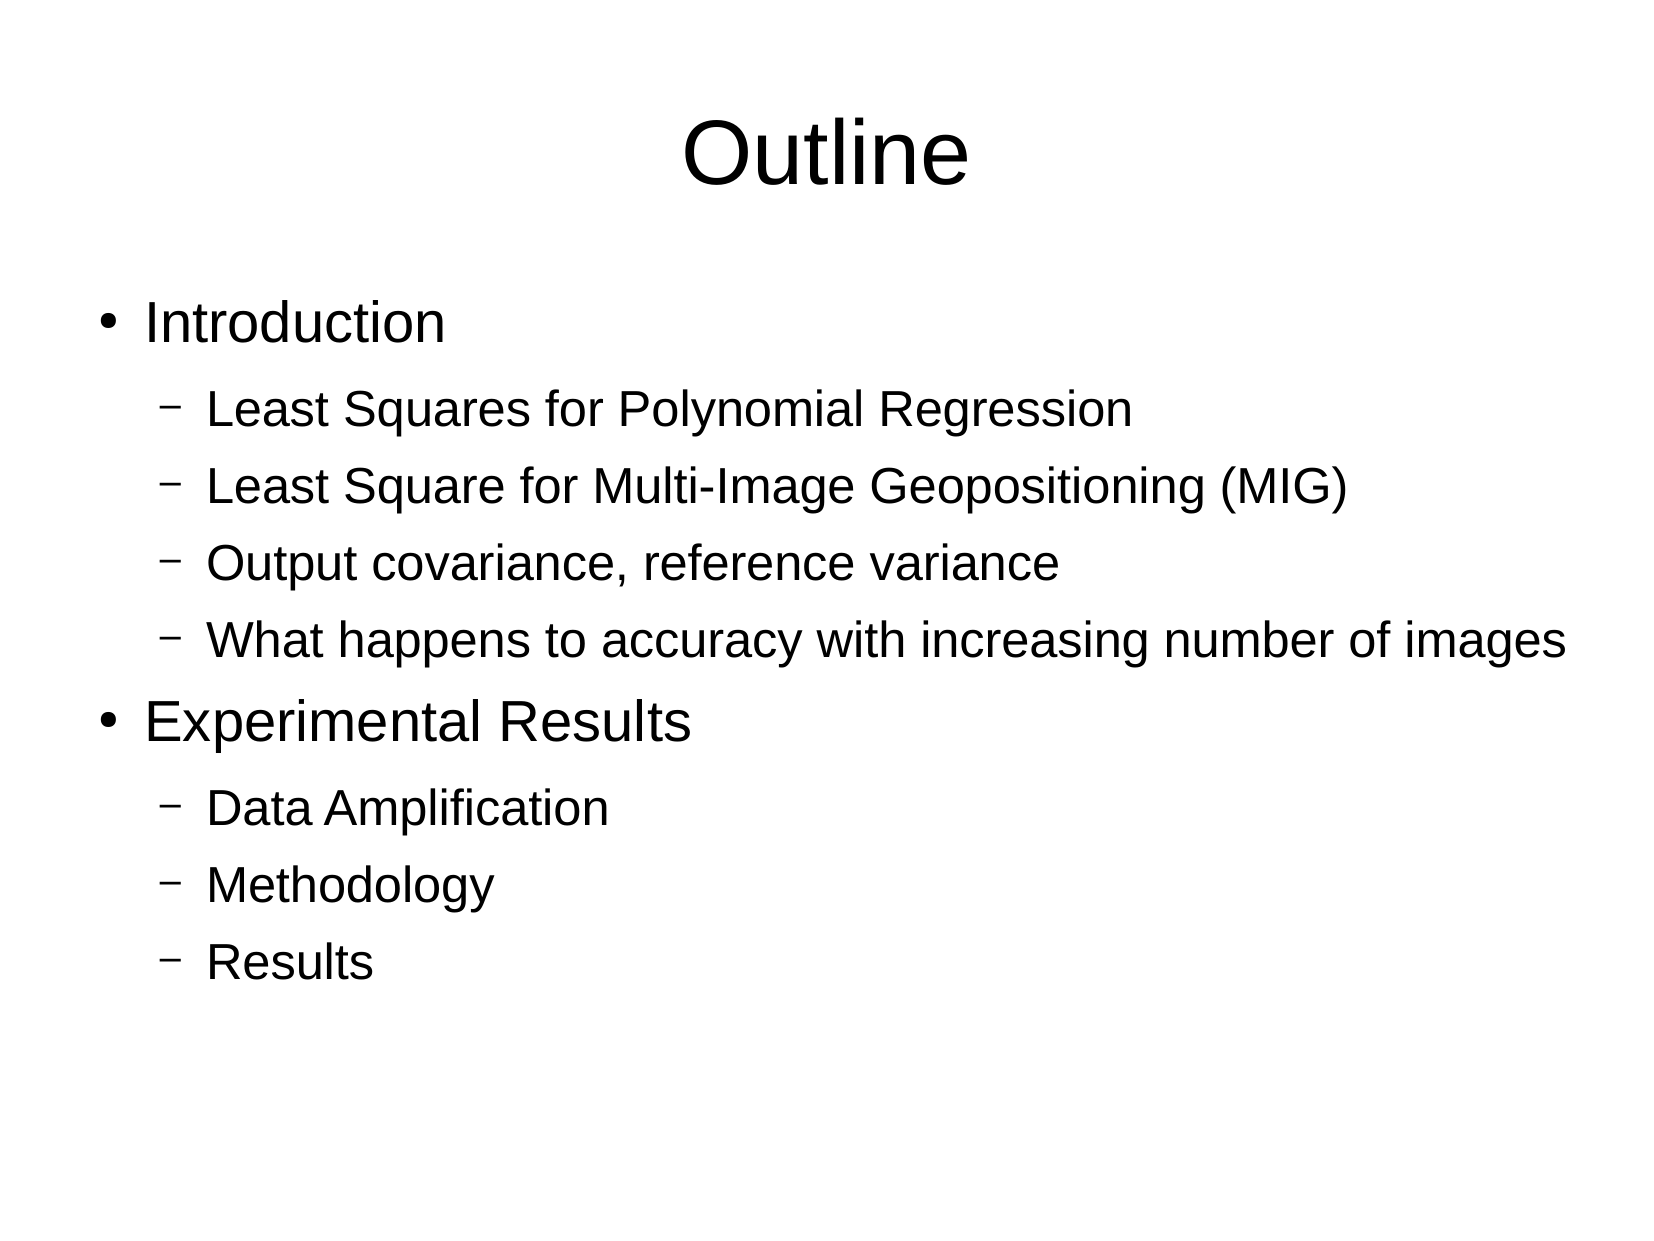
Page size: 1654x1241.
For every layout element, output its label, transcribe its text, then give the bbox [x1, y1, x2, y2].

title Outline [82, 49, 1571, 257]
list Introduction Least Squares for Polynomial Regression Least Square for Multi-Image Geopositioning (MIG) Output covariance, reference variance What happens to accuracy with increasing number of images Experimental Results Data Amplification Methodology Results [82, 290, 1571, 1010]
